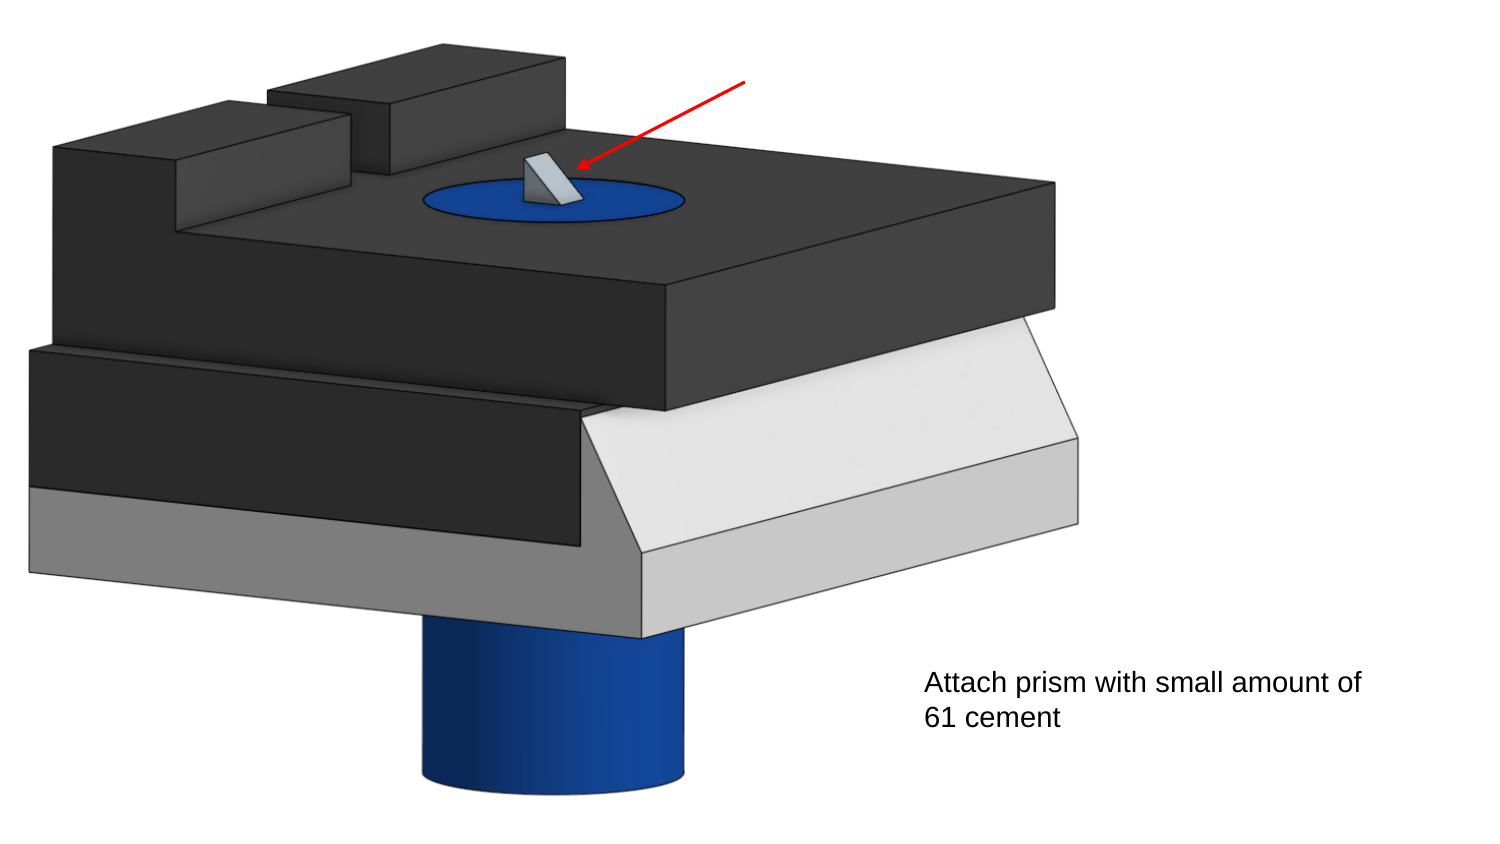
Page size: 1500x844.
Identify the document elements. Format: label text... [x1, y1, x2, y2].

picture [24, 24, 1115, 819]
text_box Attach prism with small amount of 61 cement [909, 648, 1398, 749]
